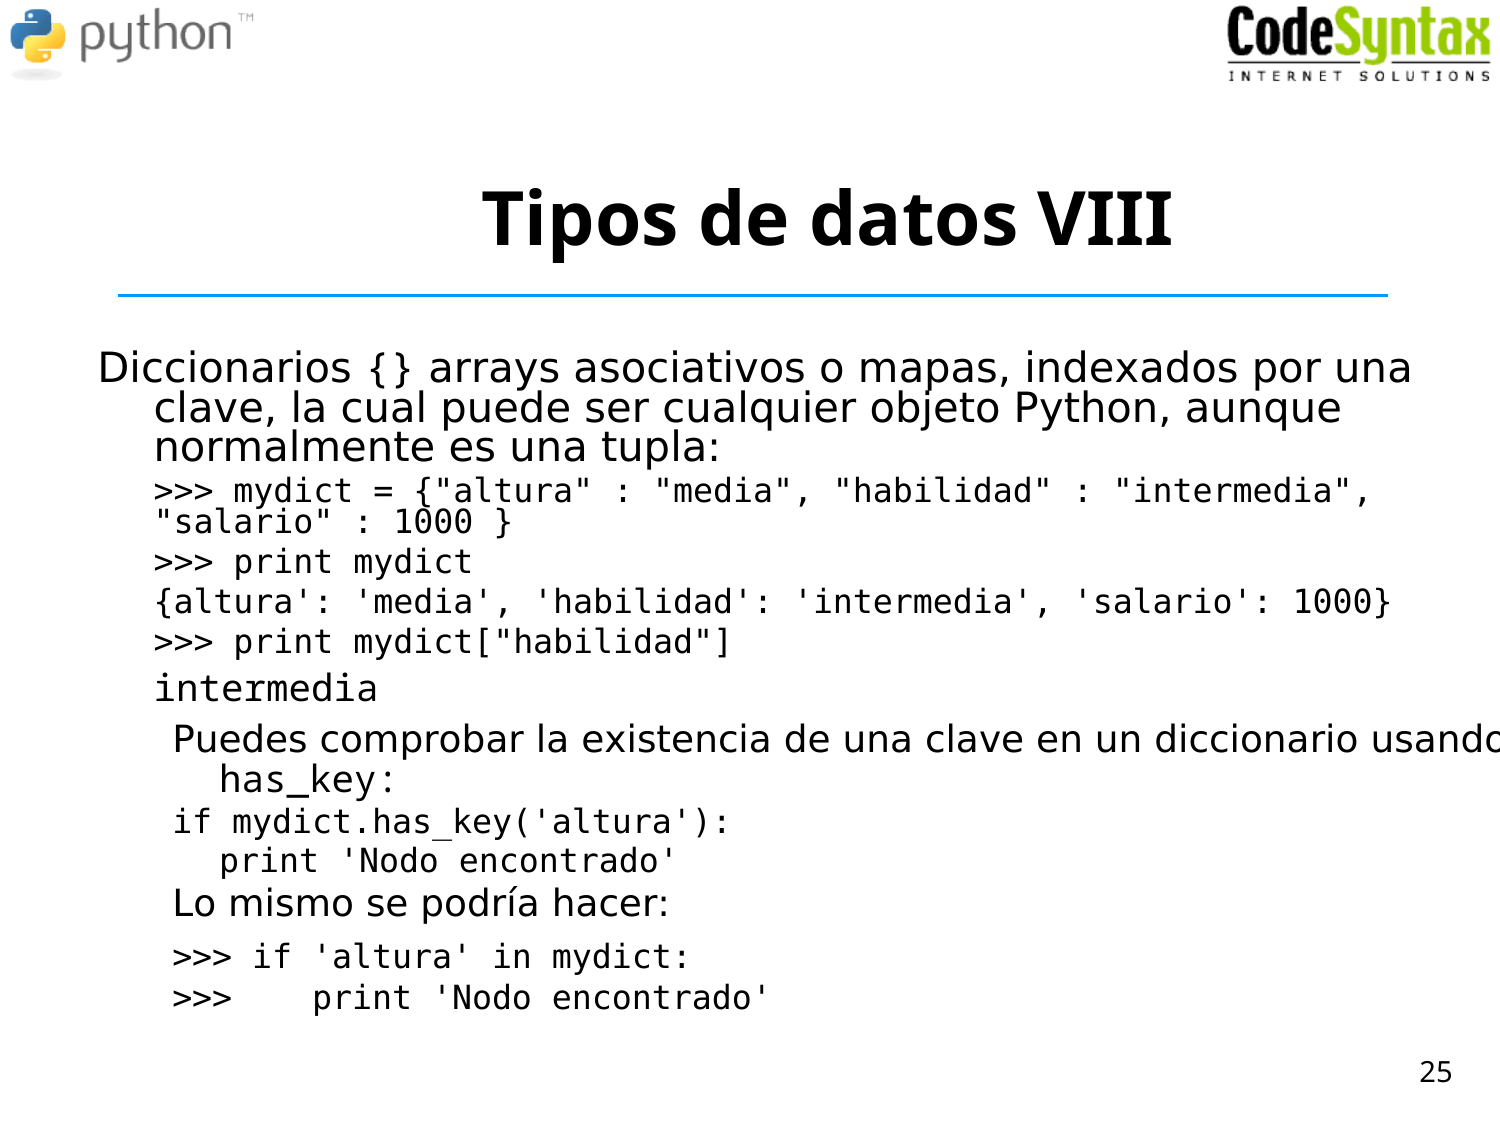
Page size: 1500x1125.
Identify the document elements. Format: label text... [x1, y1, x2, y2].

picture [1226, 5, 1500, 83]
list Diccionarios {} arrays asociativos o mapas, indexados por una clave, la cual puede ser cualquier objeto Python, aunque normalmente es una tupla: >>> mydict = {"altura" : "media", "habilidad" : "intermedia", "salario" : 1000 } >>> print mydict {altura': 'media', 'habilidad': 'intermedia', 'salario': 1000} >>> print mydict["habilidad"] intermedia Puedes comprobar la existencia de una clave en un diccionario usando has_key: if mydict.has_key('altura'): print 'Nodo encontrado' Lo mismo se podría hacer: >>> if 'altura' in mydict: >>> print 'Nodo encontrado' [82, 338, 1500, 1009]
picture [0, 0, 286, 92]
title Tipos de datos VIII [188, 35, 1468, 276]
